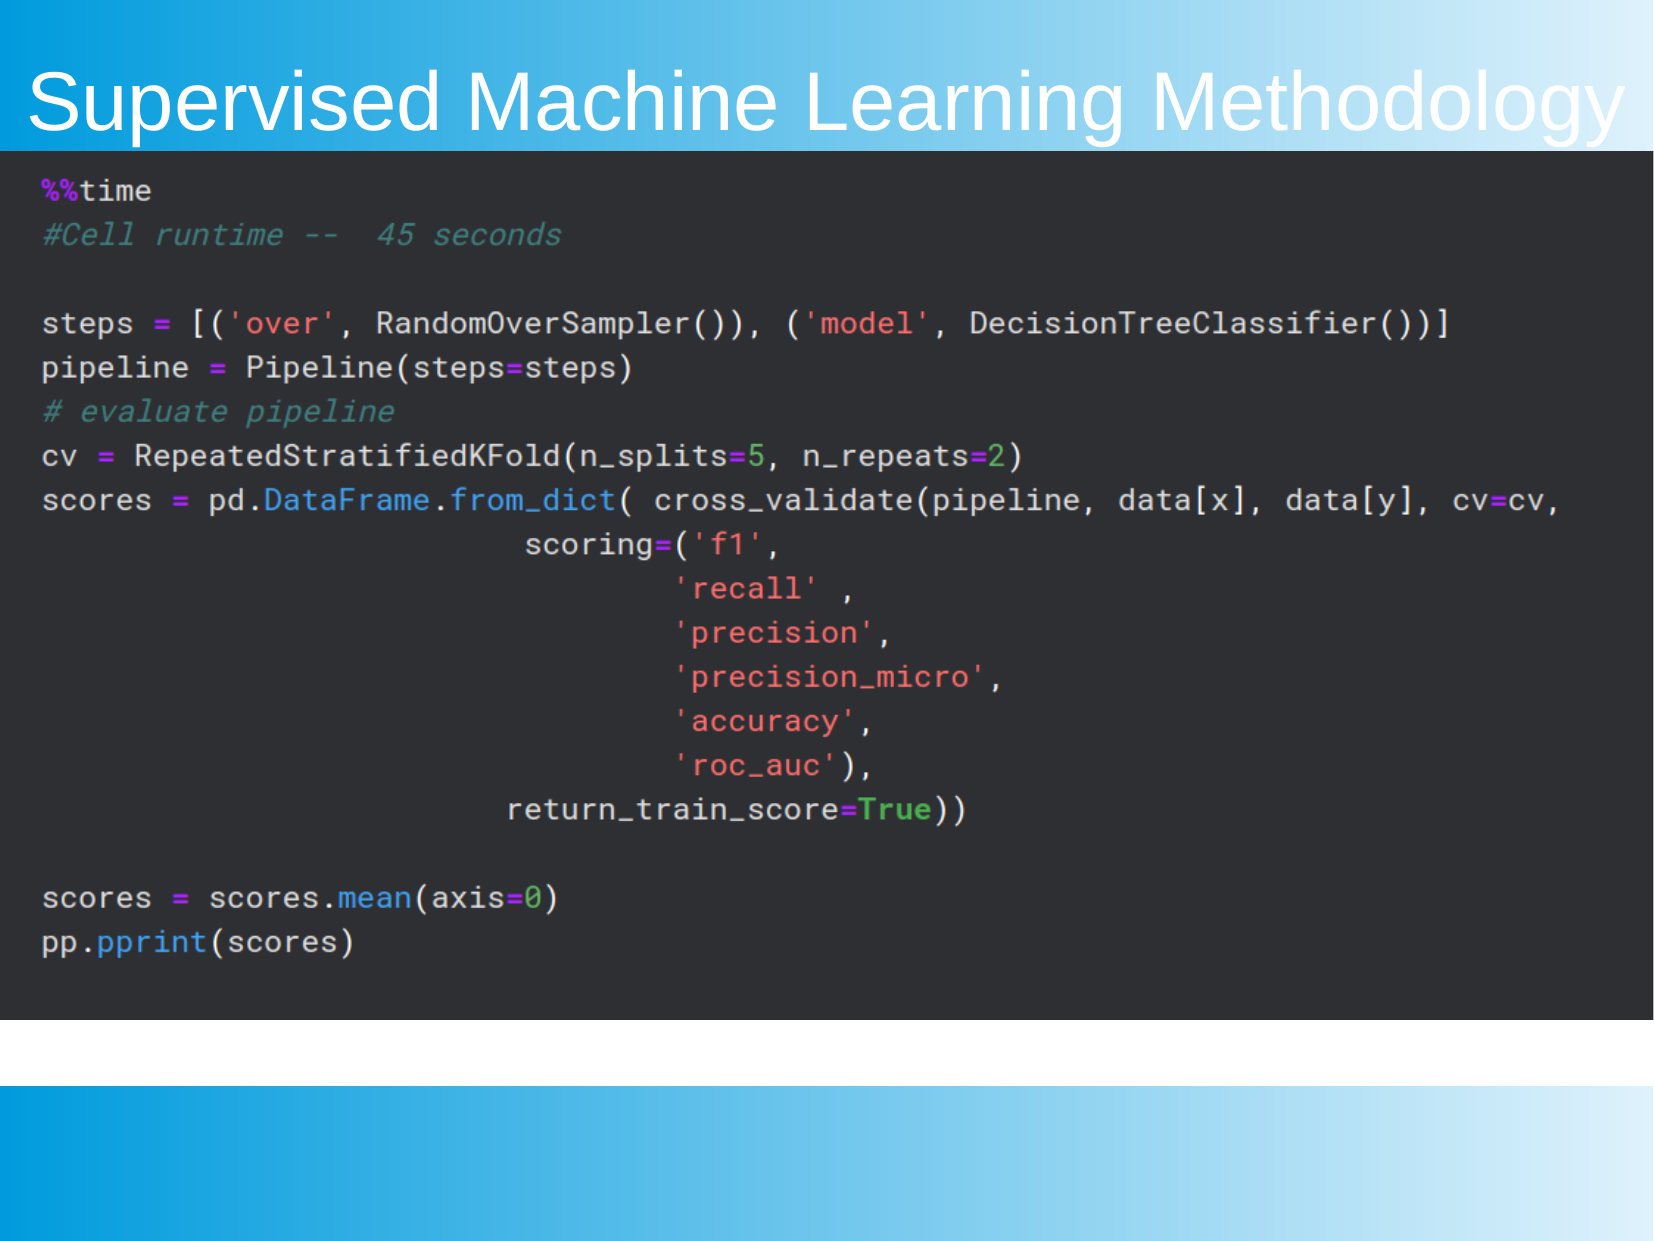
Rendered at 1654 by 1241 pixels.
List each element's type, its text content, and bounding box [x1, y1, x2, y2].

picture [0, 151, 1654, 1021]
title Supervised Machine Learning Methodology [0, 0, 1654, 151]
